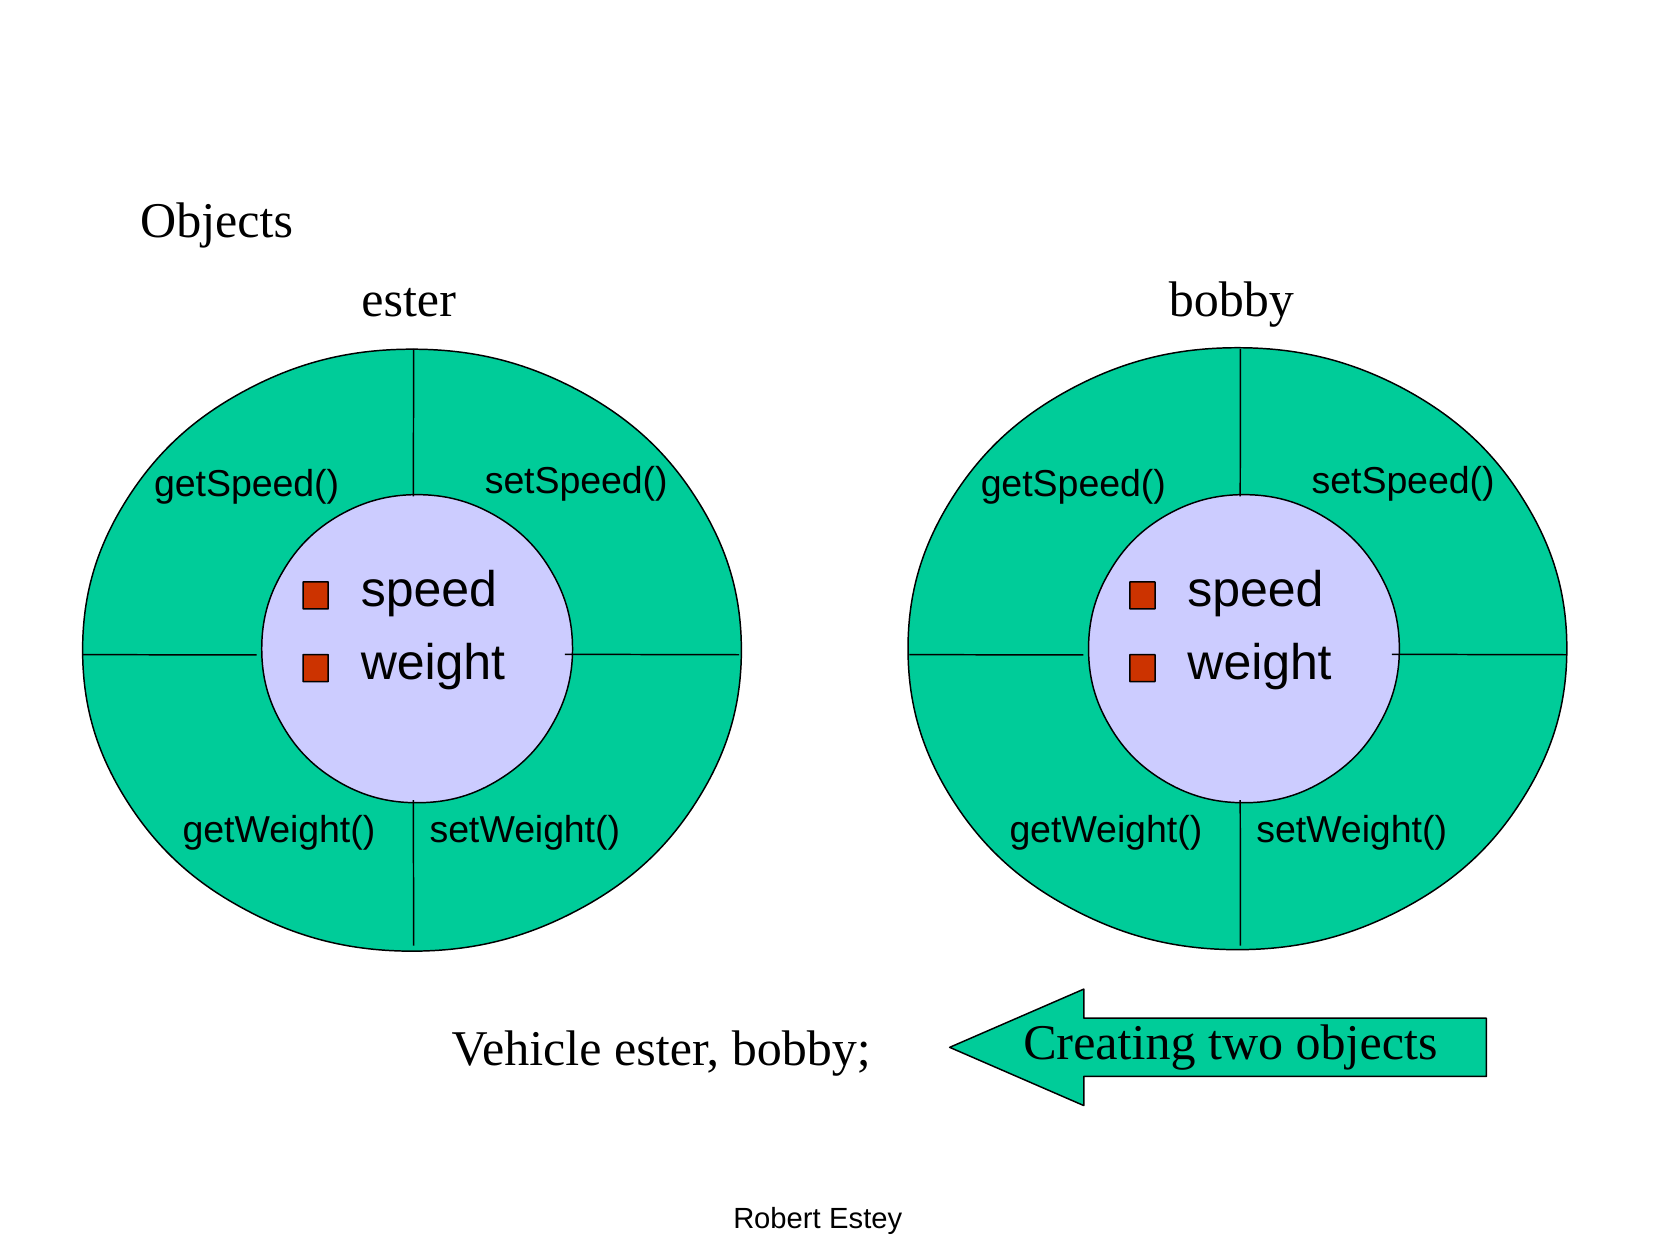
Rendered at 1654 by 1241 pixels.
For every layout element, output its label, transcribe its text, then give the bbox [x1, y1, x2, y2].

text_box Robert Estey [733, 1201, 921, 1240]
text_box getSpeed() [154, 462, 359, 512]
text_box speed [1187, 561, 1338, 627]
text_box getWeight() [182, 808, 397, 858]
text_box speed [360, 561, 511, 627]
text_box setWeight() [429, 808, 641, 858]
text_box ester [361, 271, 467, 337]
text_box Vehicle ester, bobby; [451, 1021, 937, 1086]
text_box setWeight() [1256, 808, 1468, 858]
text_box getWeight() [1009, 808, 1224, 858]
text_box [0, 0, 1654, 1241]
text_box weight [1187, 634, 1347, 700]
text_box Objects [140, 193, 310, 258]
text_box setSpeed() [1311, 459, 1514, 509]
text_box Creating two objects [1023, 1015, 1481, 1080]
text_box bobby [1168, 271, 1307, 337]
text_box weight [360, 634, 520, 700]
text_box getSpeed() [980, 462, 1186, 512]
text_box setSpeed() [484, 459, 687, 509]
